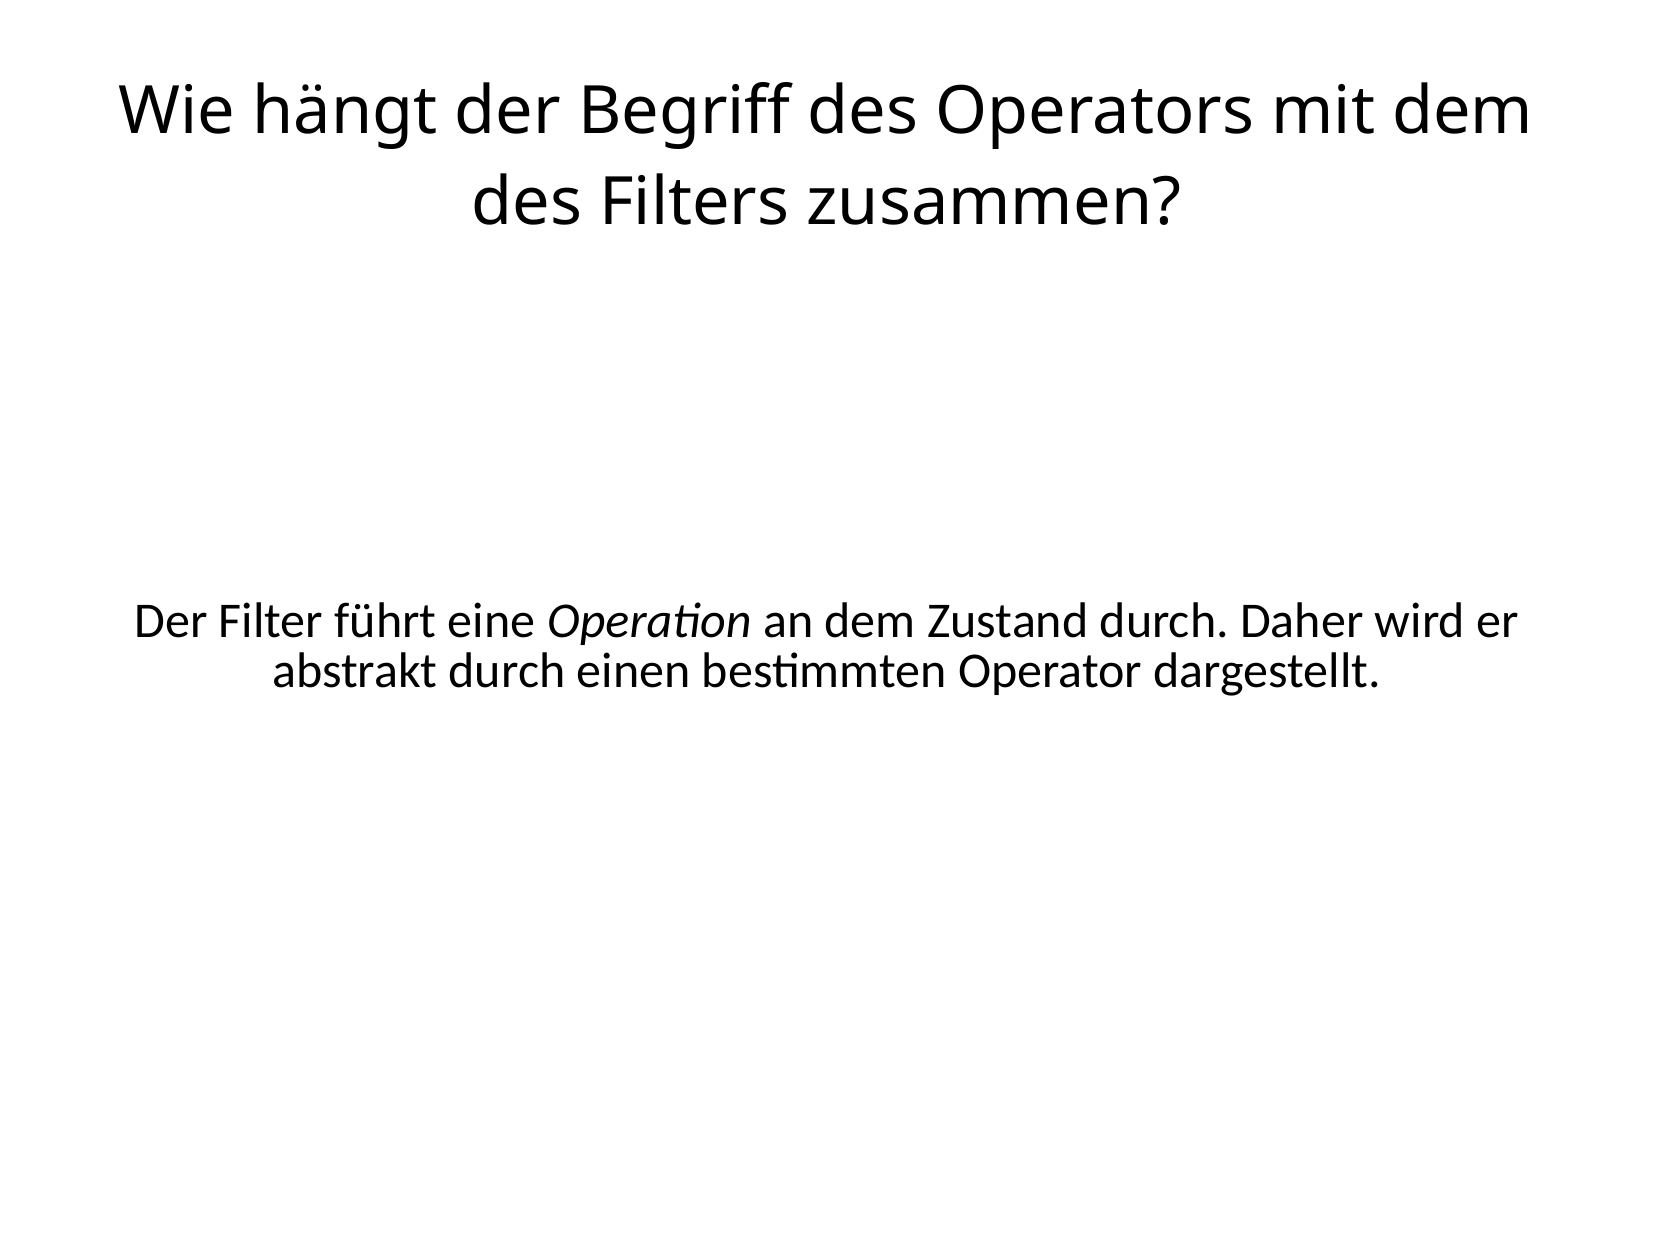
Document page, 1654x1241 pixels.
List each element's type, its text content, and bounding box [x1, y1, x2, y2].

subtitle Der Filter führt eine Operation an dem Zustand durch. Daher wird er abstrakt durch einen bestimmten Operator dargestellt. [82, 290, 1571, 1010]
title Wie hängt der Begriff des Operators mit dem des Filters zusammen? [82, 49, 1571, 257]
